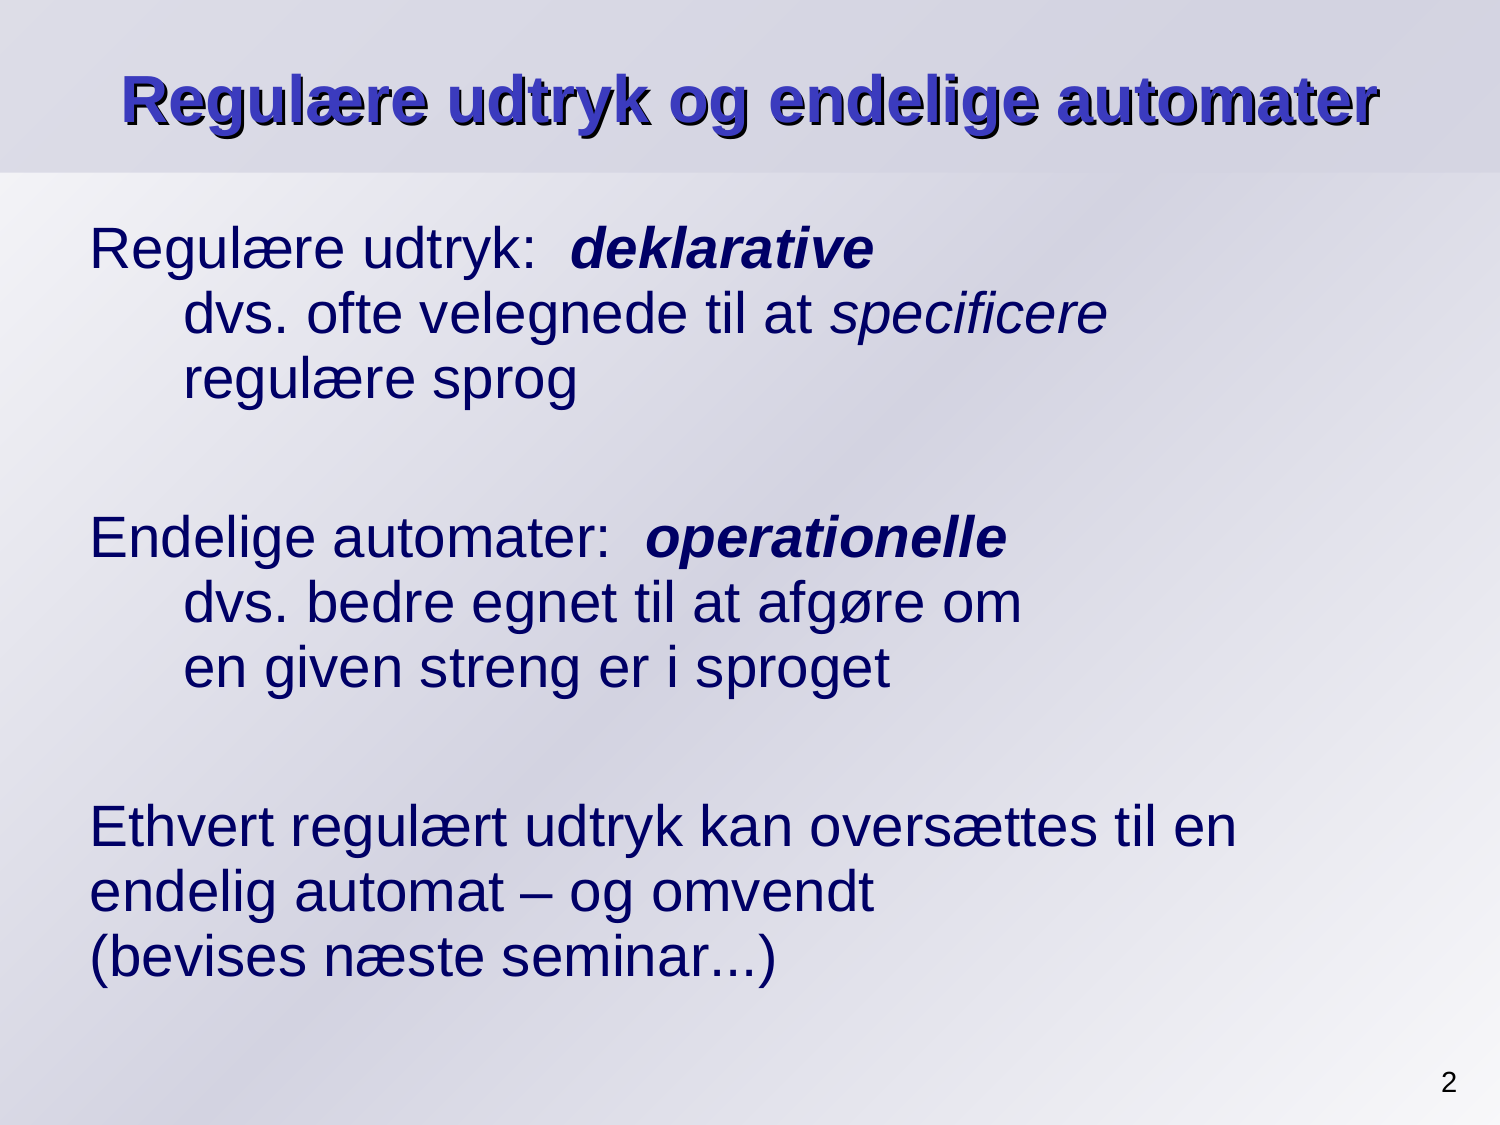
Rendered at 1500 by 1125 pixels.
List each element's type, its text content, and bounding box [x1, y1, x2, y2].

title Regulære udtryk og endelige automater [75, 24, 1426, 173]
list Regulære udtryk: deklarative dvs. ofte velegnede til at specificere regulære sprog Endelige automater: operationelle dvs. bedre egnet til at afgøre om en given streng er i sproget Ethvert regulært udtryk kan oversættes til en endelig automat – og omvendt (bevises næste seminar...) [74, 207, 1459, 1052]
